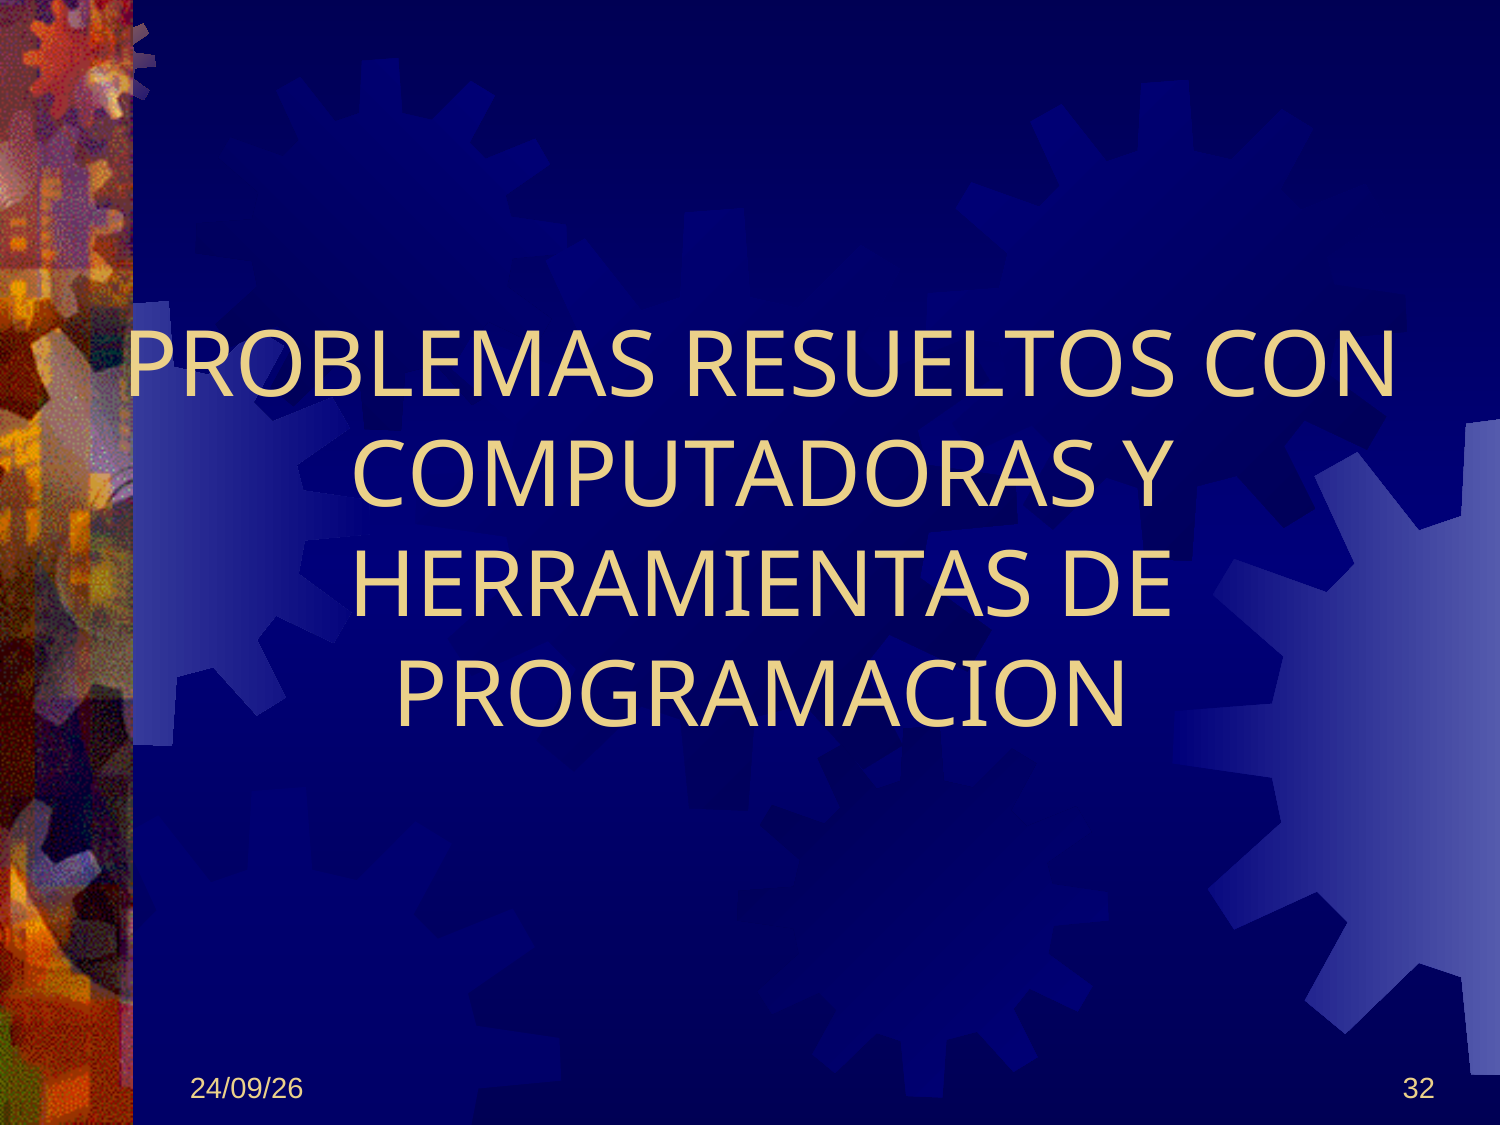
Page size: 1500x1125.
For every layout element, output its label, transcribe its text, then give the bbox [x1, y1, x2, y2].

text_box 22/08/20 [174, 1037, 488, 1113]
text_box <número> [1137, 1037, 1450, 1113]
picture [0, 0, 133, 1125]
title PROBLEMAS RESUELTOS CON COMPUTADORAS Y HERRAMIENTAS DE PROGRAMACION [74, 362, 1450, 863]
